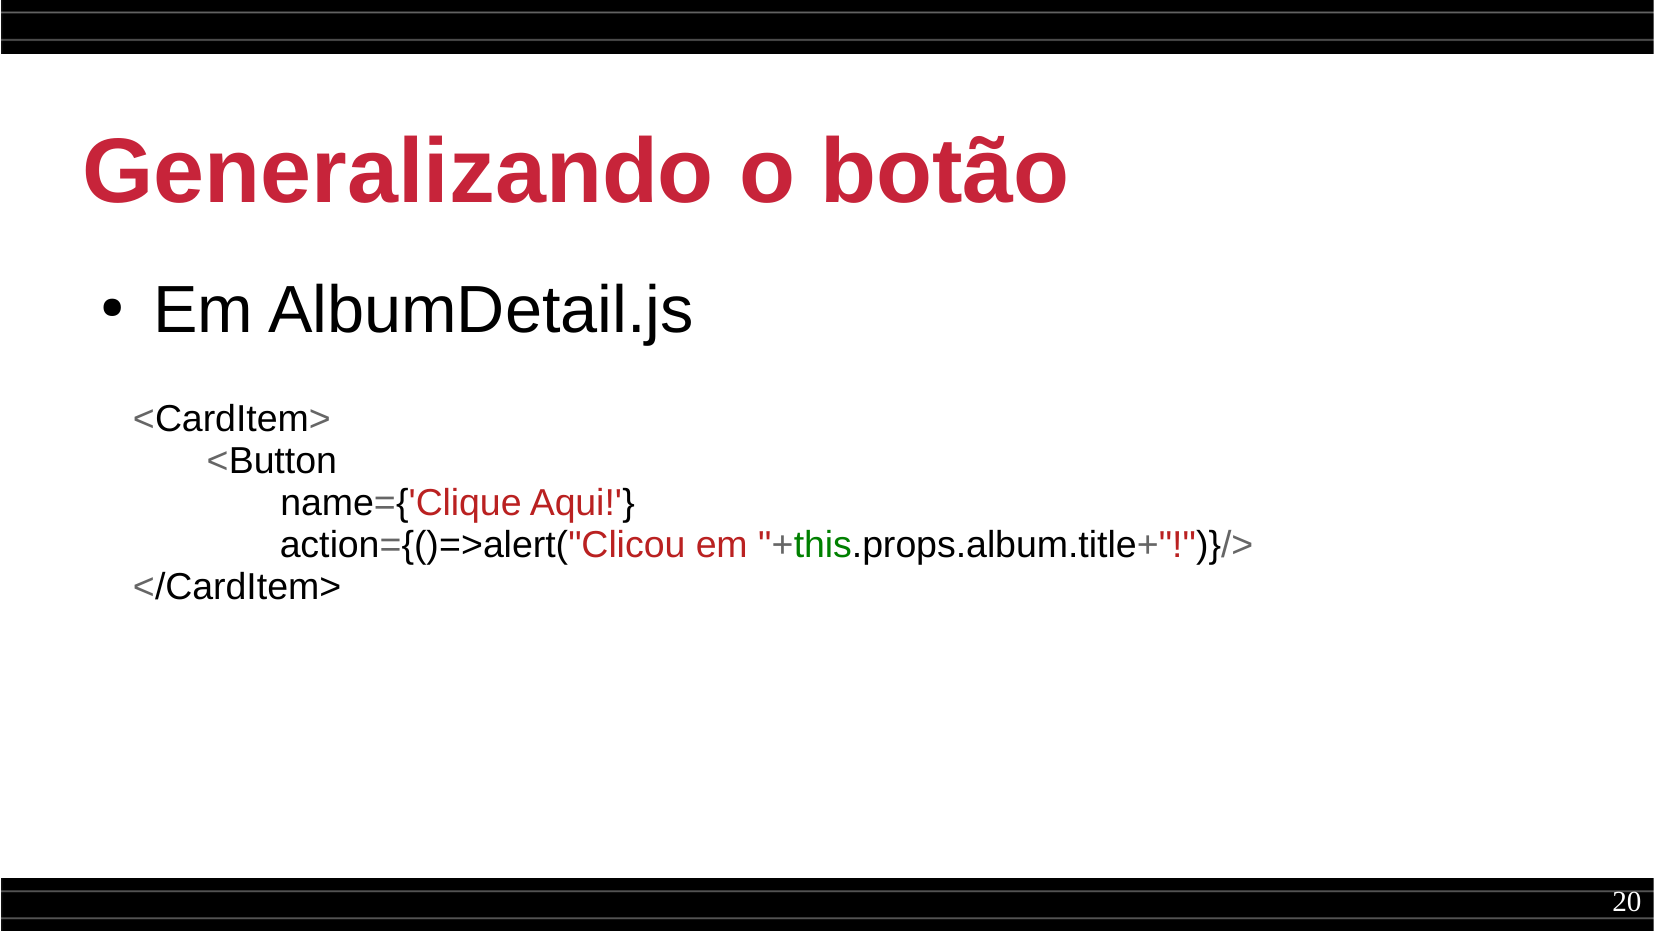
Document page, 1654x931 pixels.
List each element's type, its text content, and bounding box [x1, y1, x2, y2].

list Em AlbumDetail.js [82, 271, 1571, 758]
text_box <CardItem> <Button name={'Clique Aqui!'} action={()=>alert("Clicou em "+this.props.album.title+"!")}/> </CardItem> [118, 389, 1359, 657]
picture [1, 0, 1654, 54]
title Generalizando o botão [82, 92, 1571, 249]
picture [1, 878, 1654, 931]
